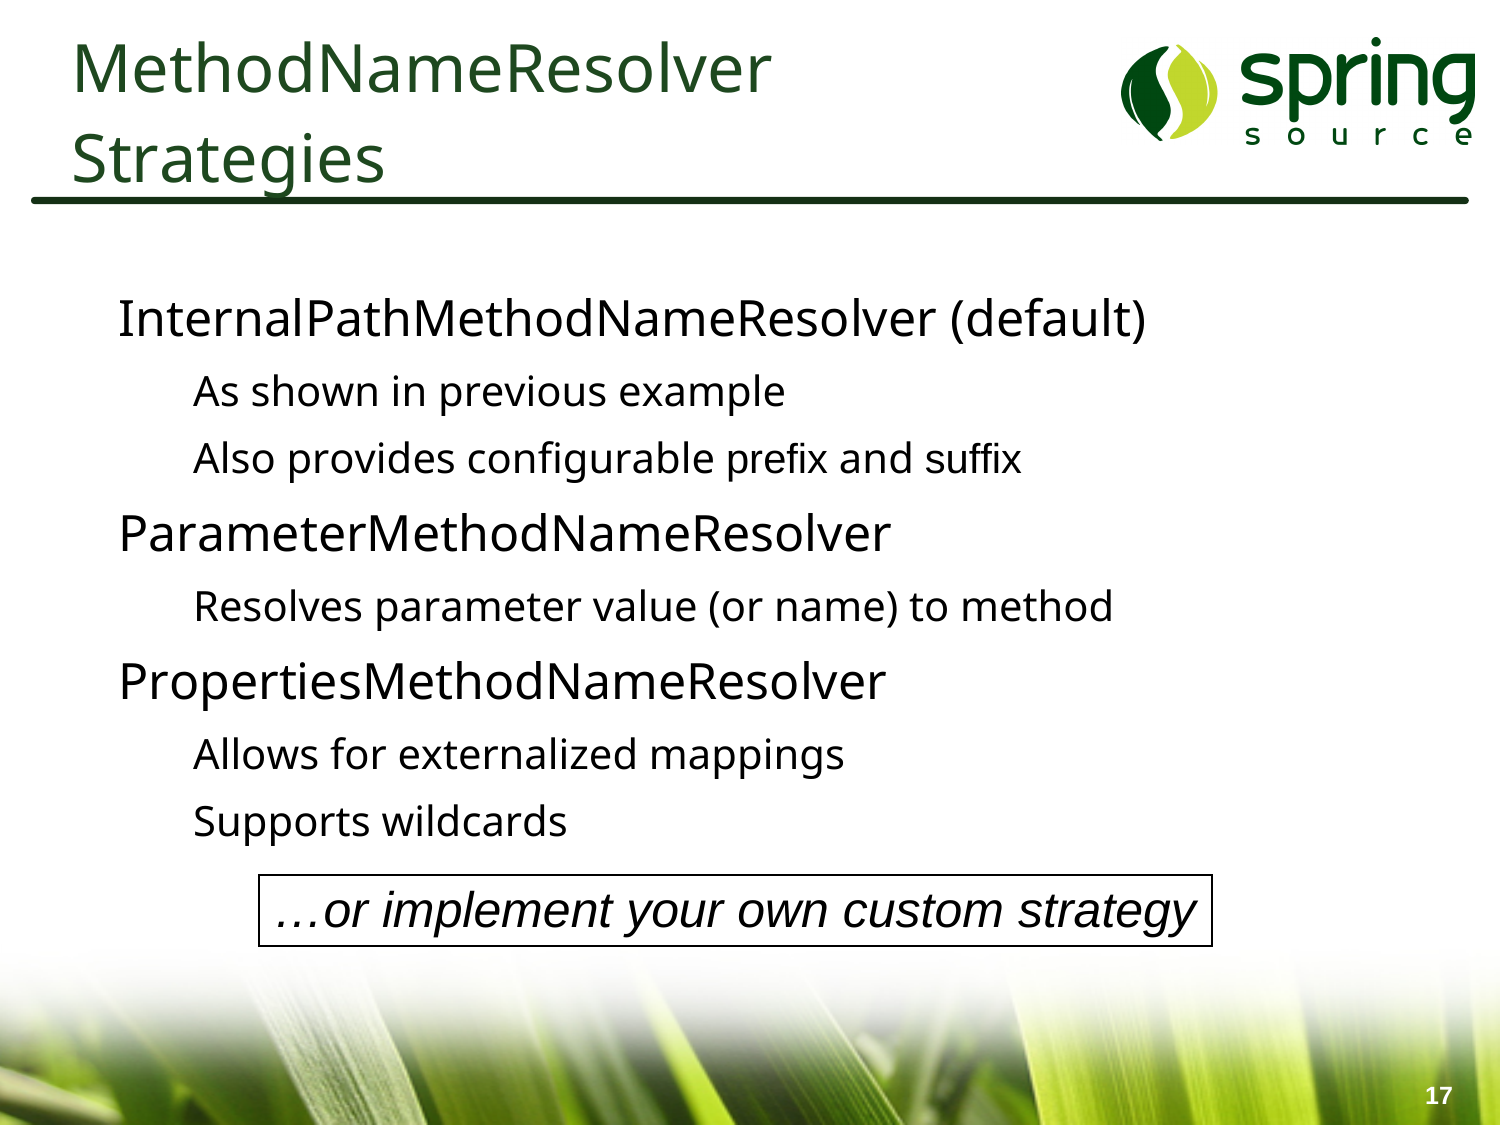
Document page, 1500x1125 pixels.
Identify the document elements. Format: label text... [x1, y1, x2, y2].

text_box …or implement your own custom strategy [258, 874, 1212, 947]
title MethodNameResolver Strategies [56, 13, 1089, 191]
list InternalPathMethodNameResolver (default) As shown in previous example Also provides configurable prefix and suffix ParameterMethodNameResolver Resolves parameter value (or name) to method PropertiesMethodNameResolver Allows for externalized mappings Supports wildcards [103, 275, 1394, 938]
picture [0, 944, 1500, 1125]
picture [1121, 37, 1475, 145]
